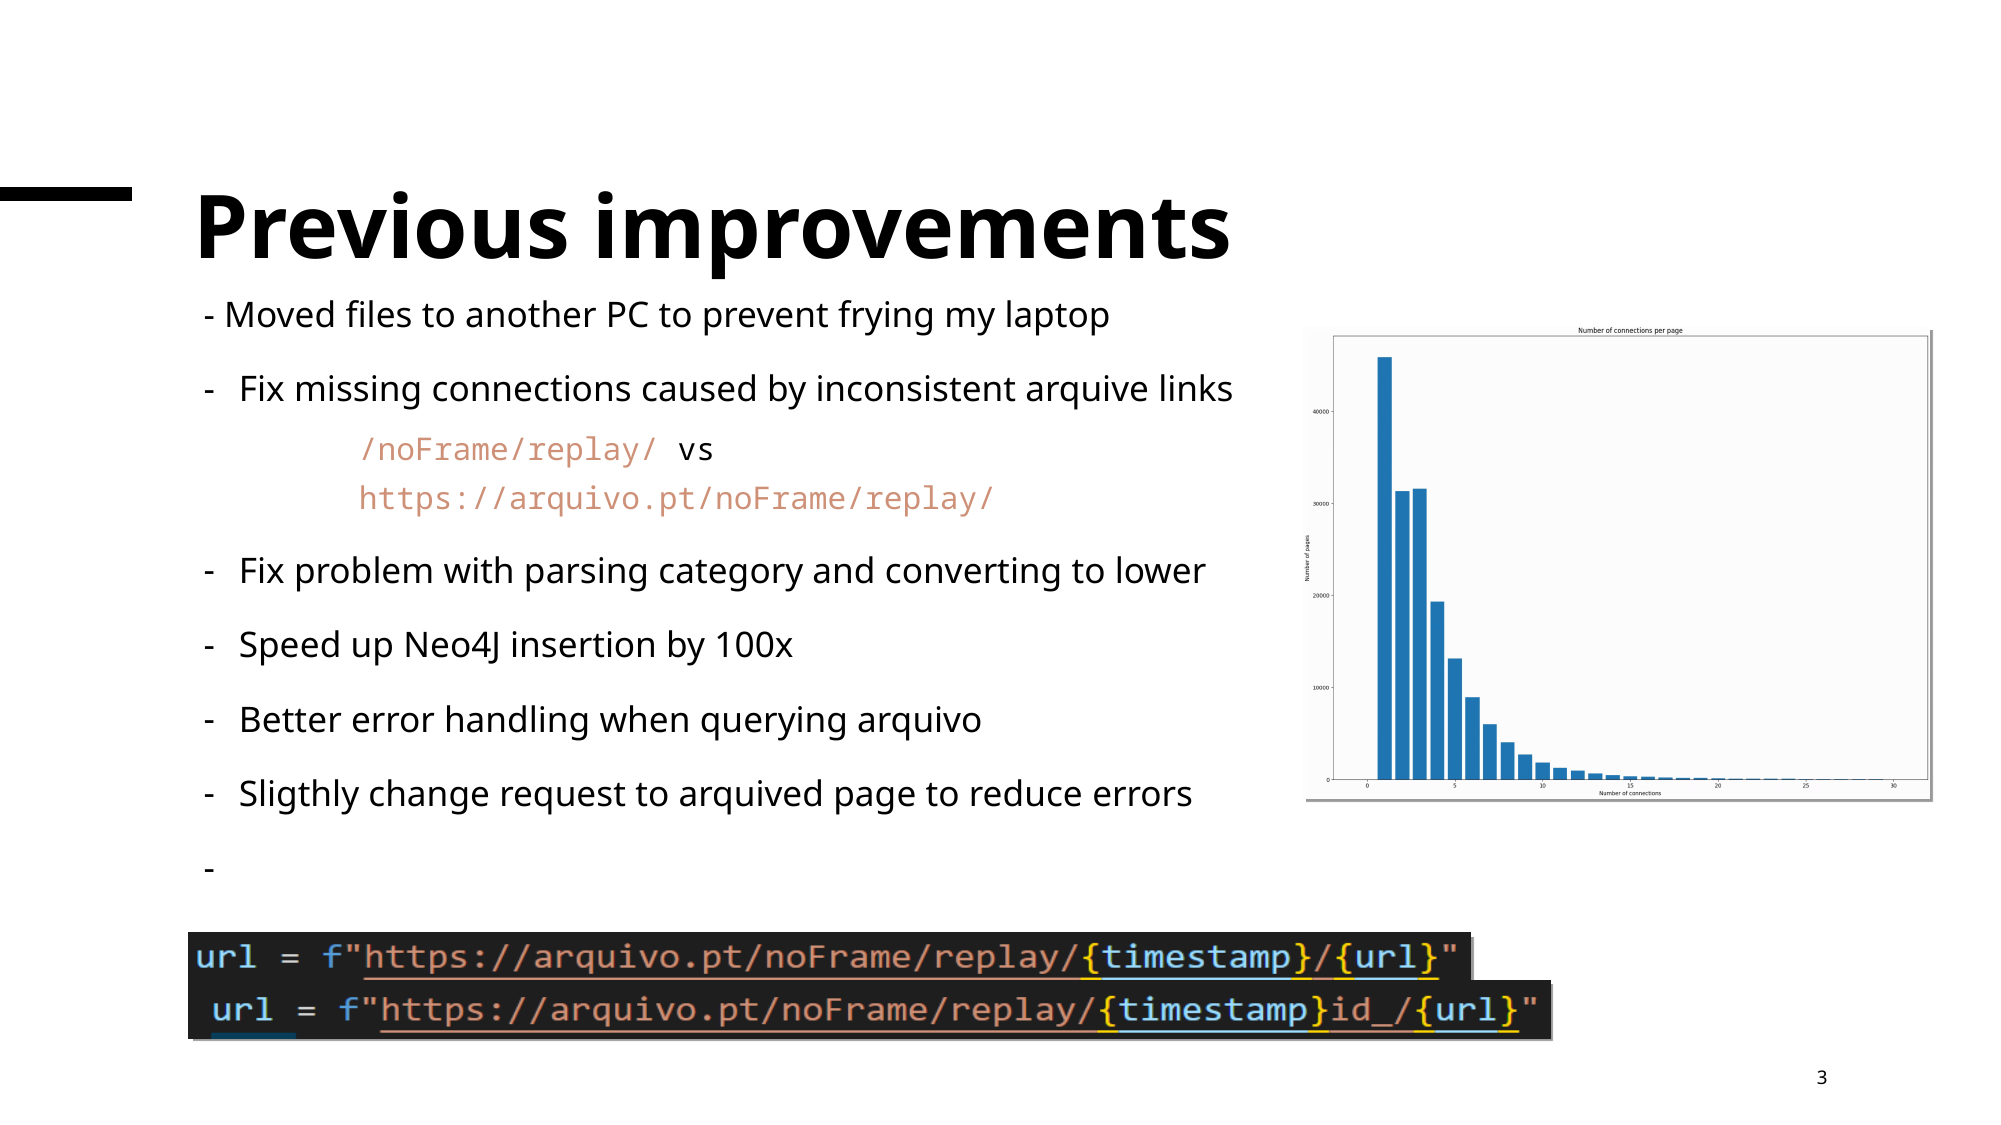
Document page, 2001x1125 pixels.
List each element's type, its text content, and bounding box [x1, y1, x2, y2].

list - Moved files to another PC to prevent frying my laptop Fix missing connections caused by inconsistent arquive links /noFrame/replay/ vs https://arquivo.pt/noFrame/replay/ Fix problem with parsing category and converting to lower Speed up Neo4J insertion by 100x Better error handling when querying arquivo Sligthly change request to arquived page to reduce errors [188, 271, 1272, 932]
title Previous improvements [178, 178, 1807, 392]
picture [188, 932, 1551, 1039]
picture [1302, 326, 1930, 799]
text_box ‹#› [1801, 1048, 1956, 1109]
